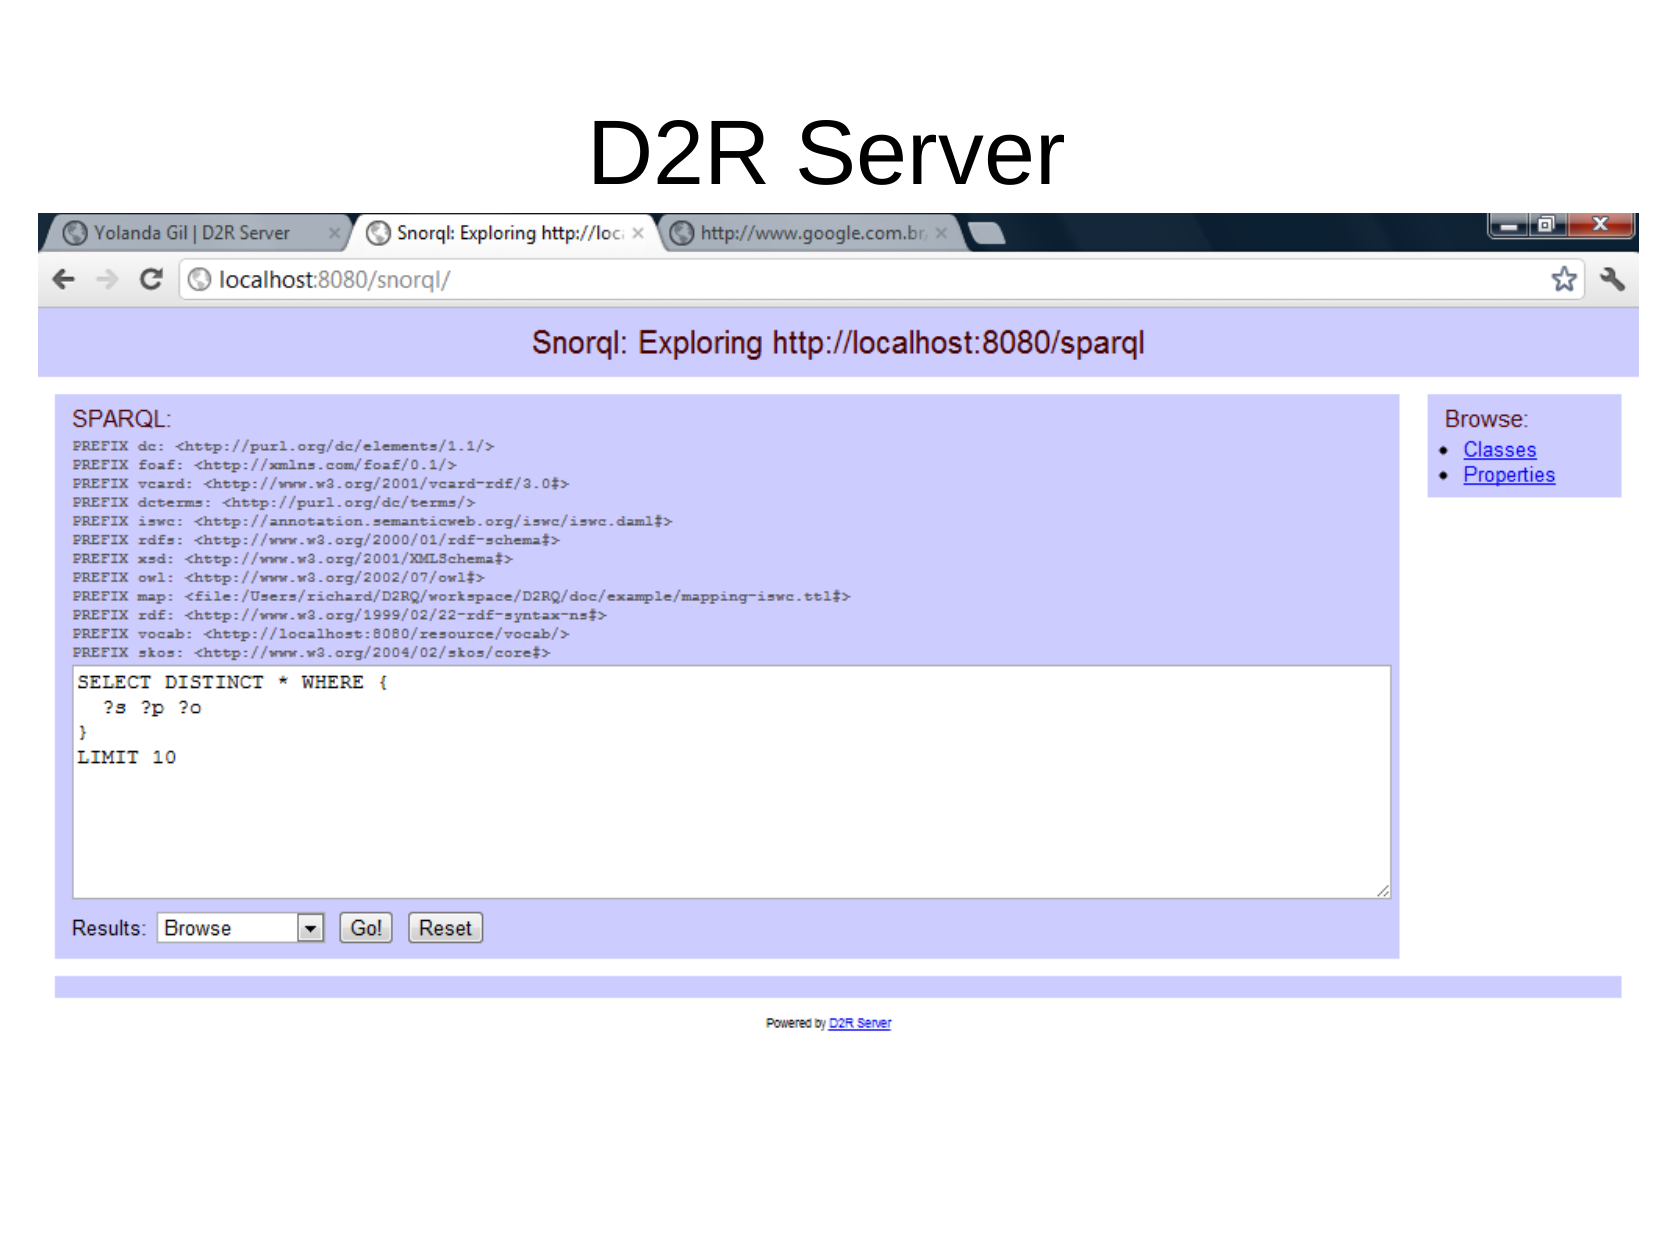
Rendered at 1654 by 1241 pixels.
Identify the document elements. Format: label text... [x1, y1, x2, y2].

picture [38, 213, 1639, 1043]
title D2R Server [82, 56, 1571, 213]
